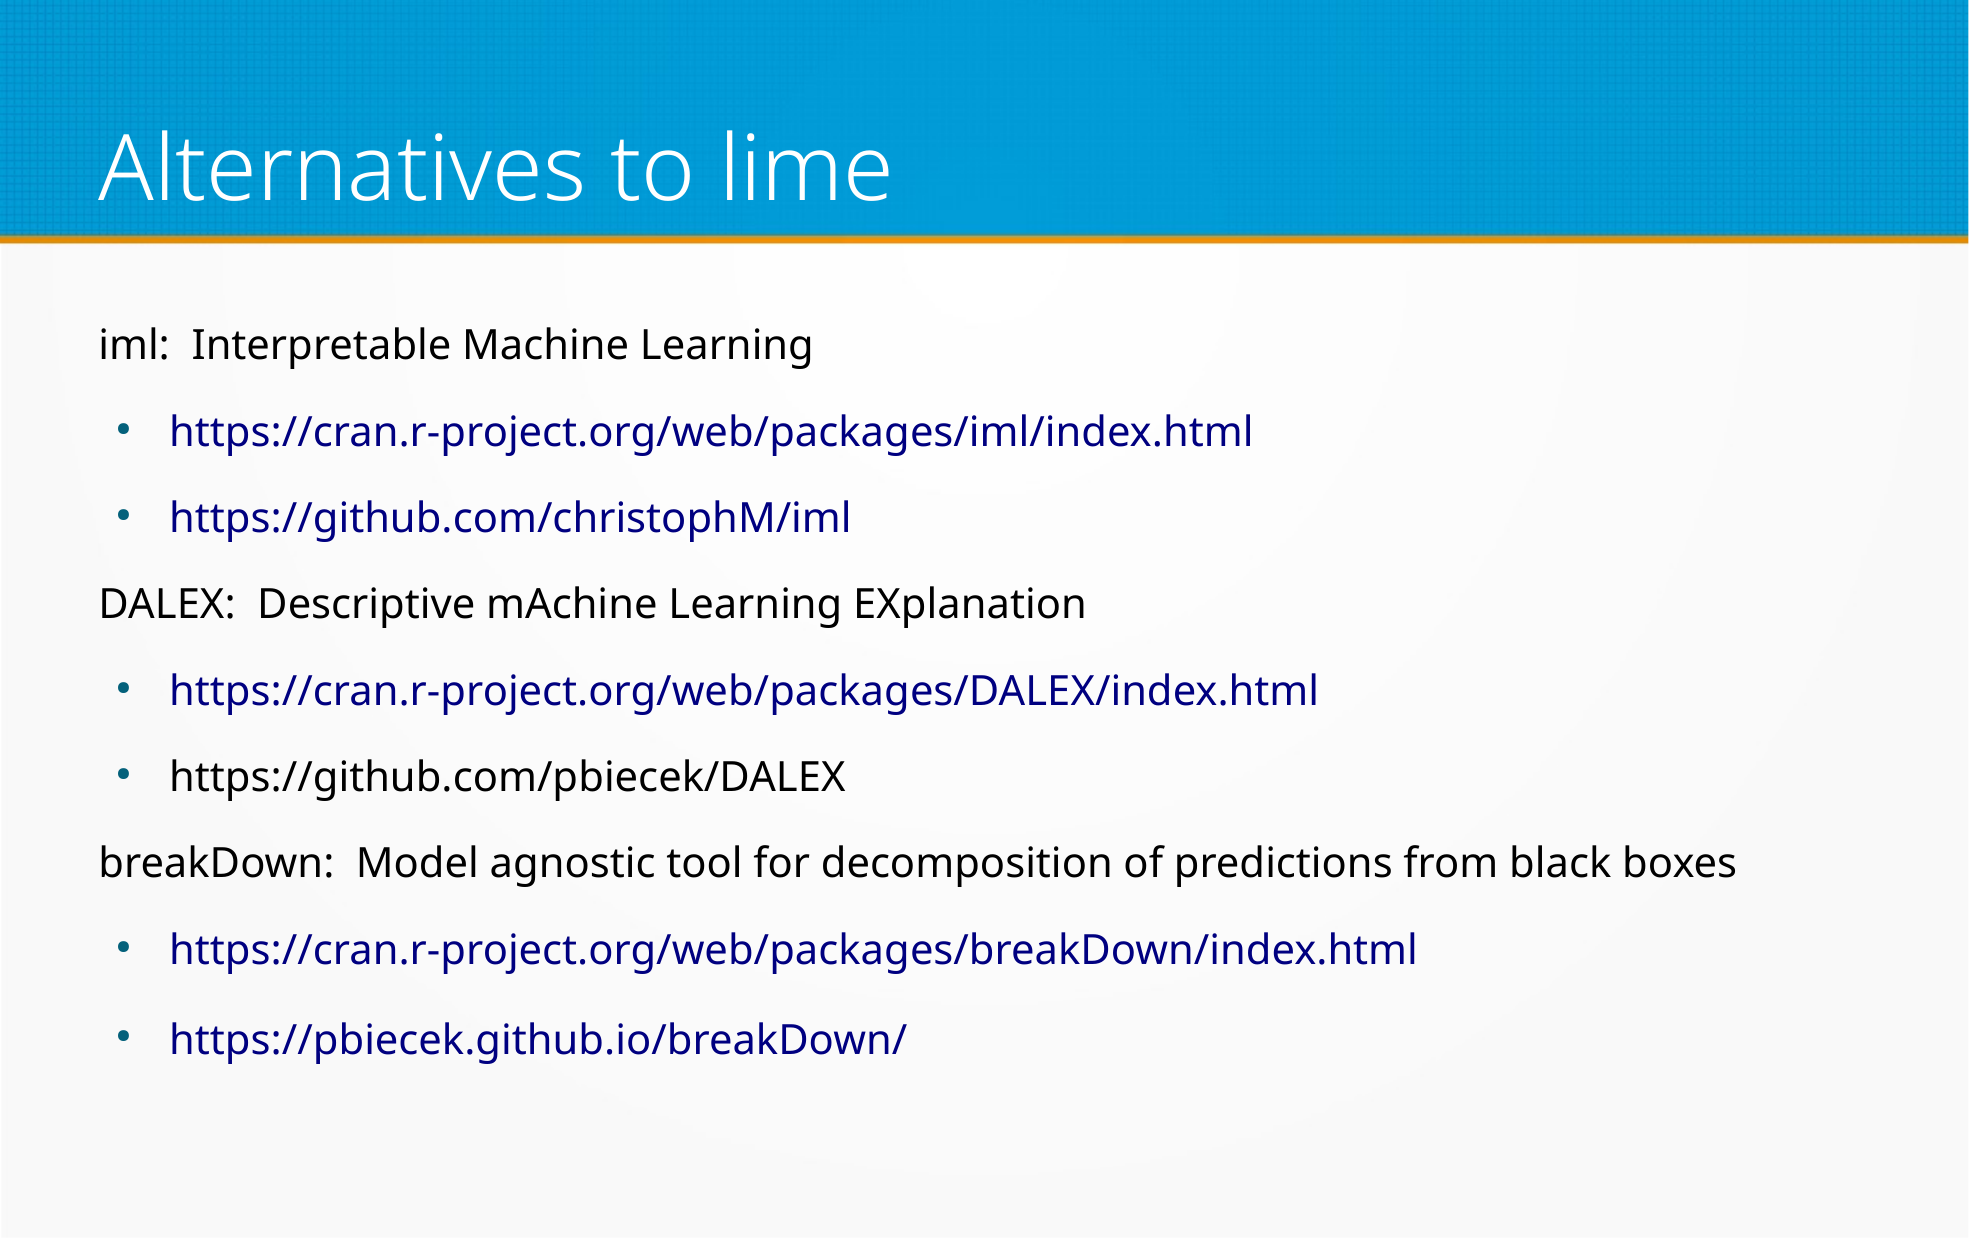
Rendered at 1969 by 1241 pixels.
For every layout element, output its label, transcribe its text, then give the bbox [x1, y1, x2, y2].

list iml: Interpretable Machine Learning https://cran.r-project.org/web/packages/iml/index.html https://github.com/christophM/iml DALEX: Descriptive mAchine Learning EXplanation https://cran.r-project.org/web/packages/DALEX/index.html https://github.com/pbiecek/DALEX breakDown: Model agnostic tool for decomposition of predictions from black boxes https://cran.r-project.org/web/packages/breakDown/index.html https://pbiecek.github.io/breakDown/ [98, 315, 1861, 1081]
title Alternatives to lime [98, 19, 1870, 227]
picture [0, 233, 1969, 1241]
